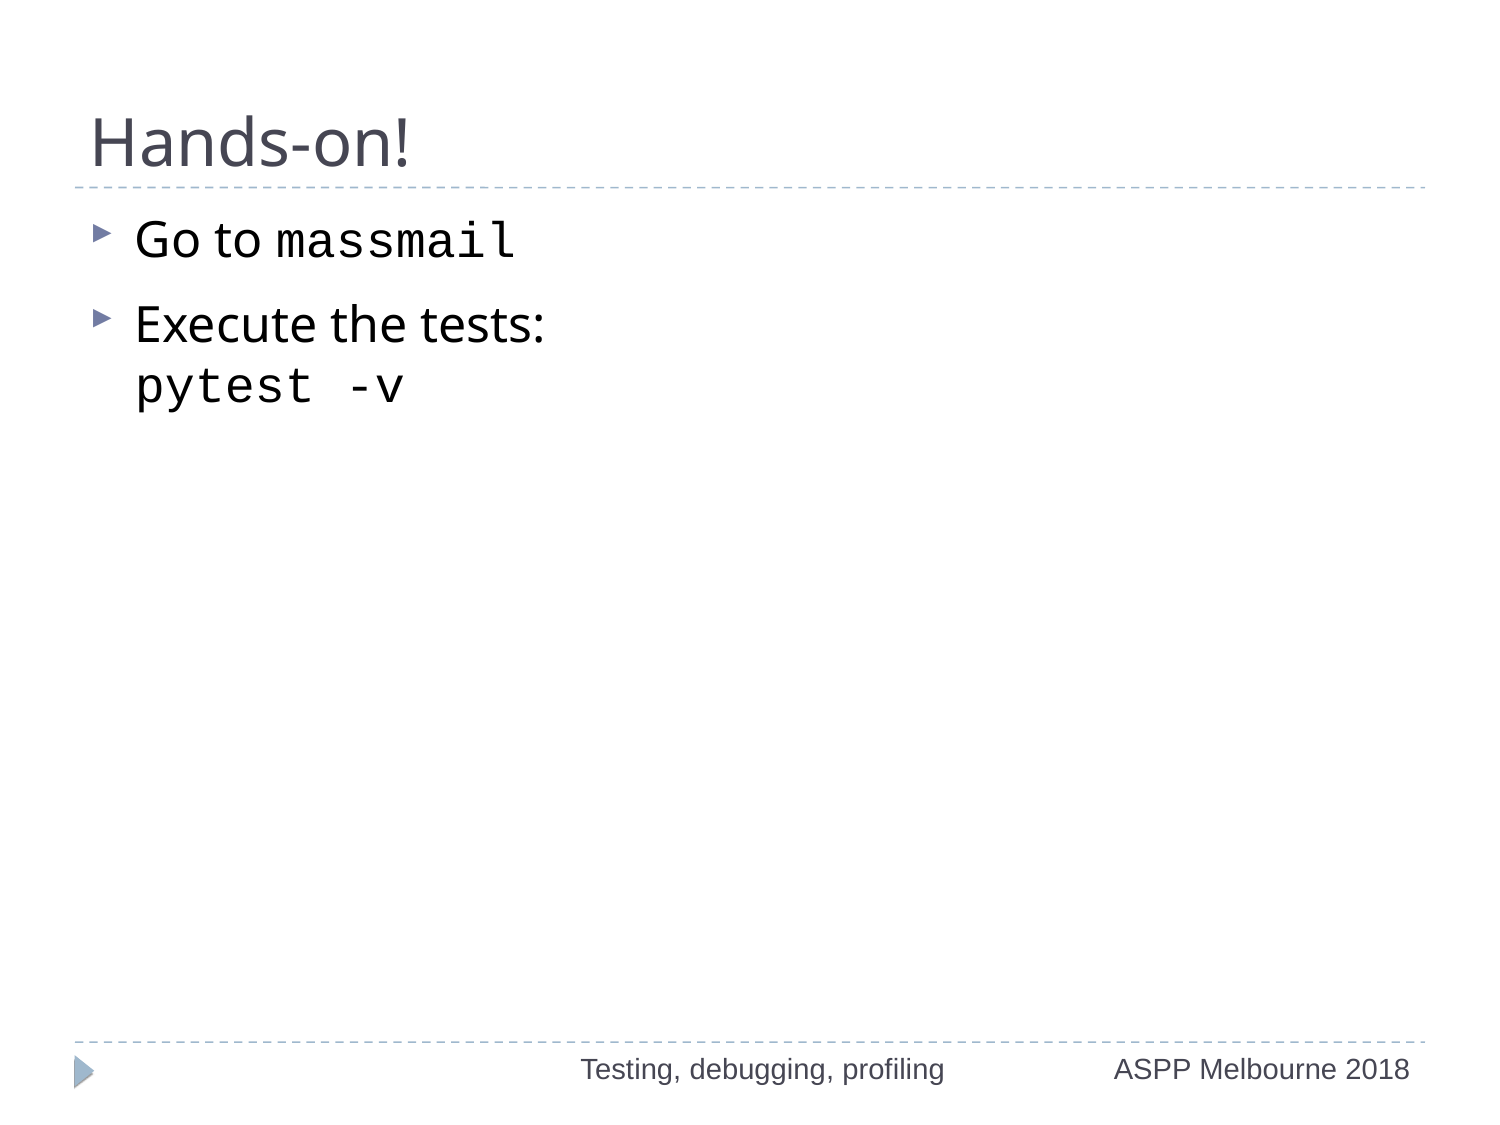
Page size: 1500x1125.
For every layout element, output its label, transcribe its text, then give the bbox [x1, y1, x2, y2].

slide_number ASPP Melbourne 2018 [1051, 1042, 1426, 1103]
title Hands-on! [75, 24, 1425, 188]
footer Testing, debugging, profiling [475, 1042, 1051, 1103]
list Go to massmail Execute the tests: pytest -v [75, 200, 1425, 1010]
